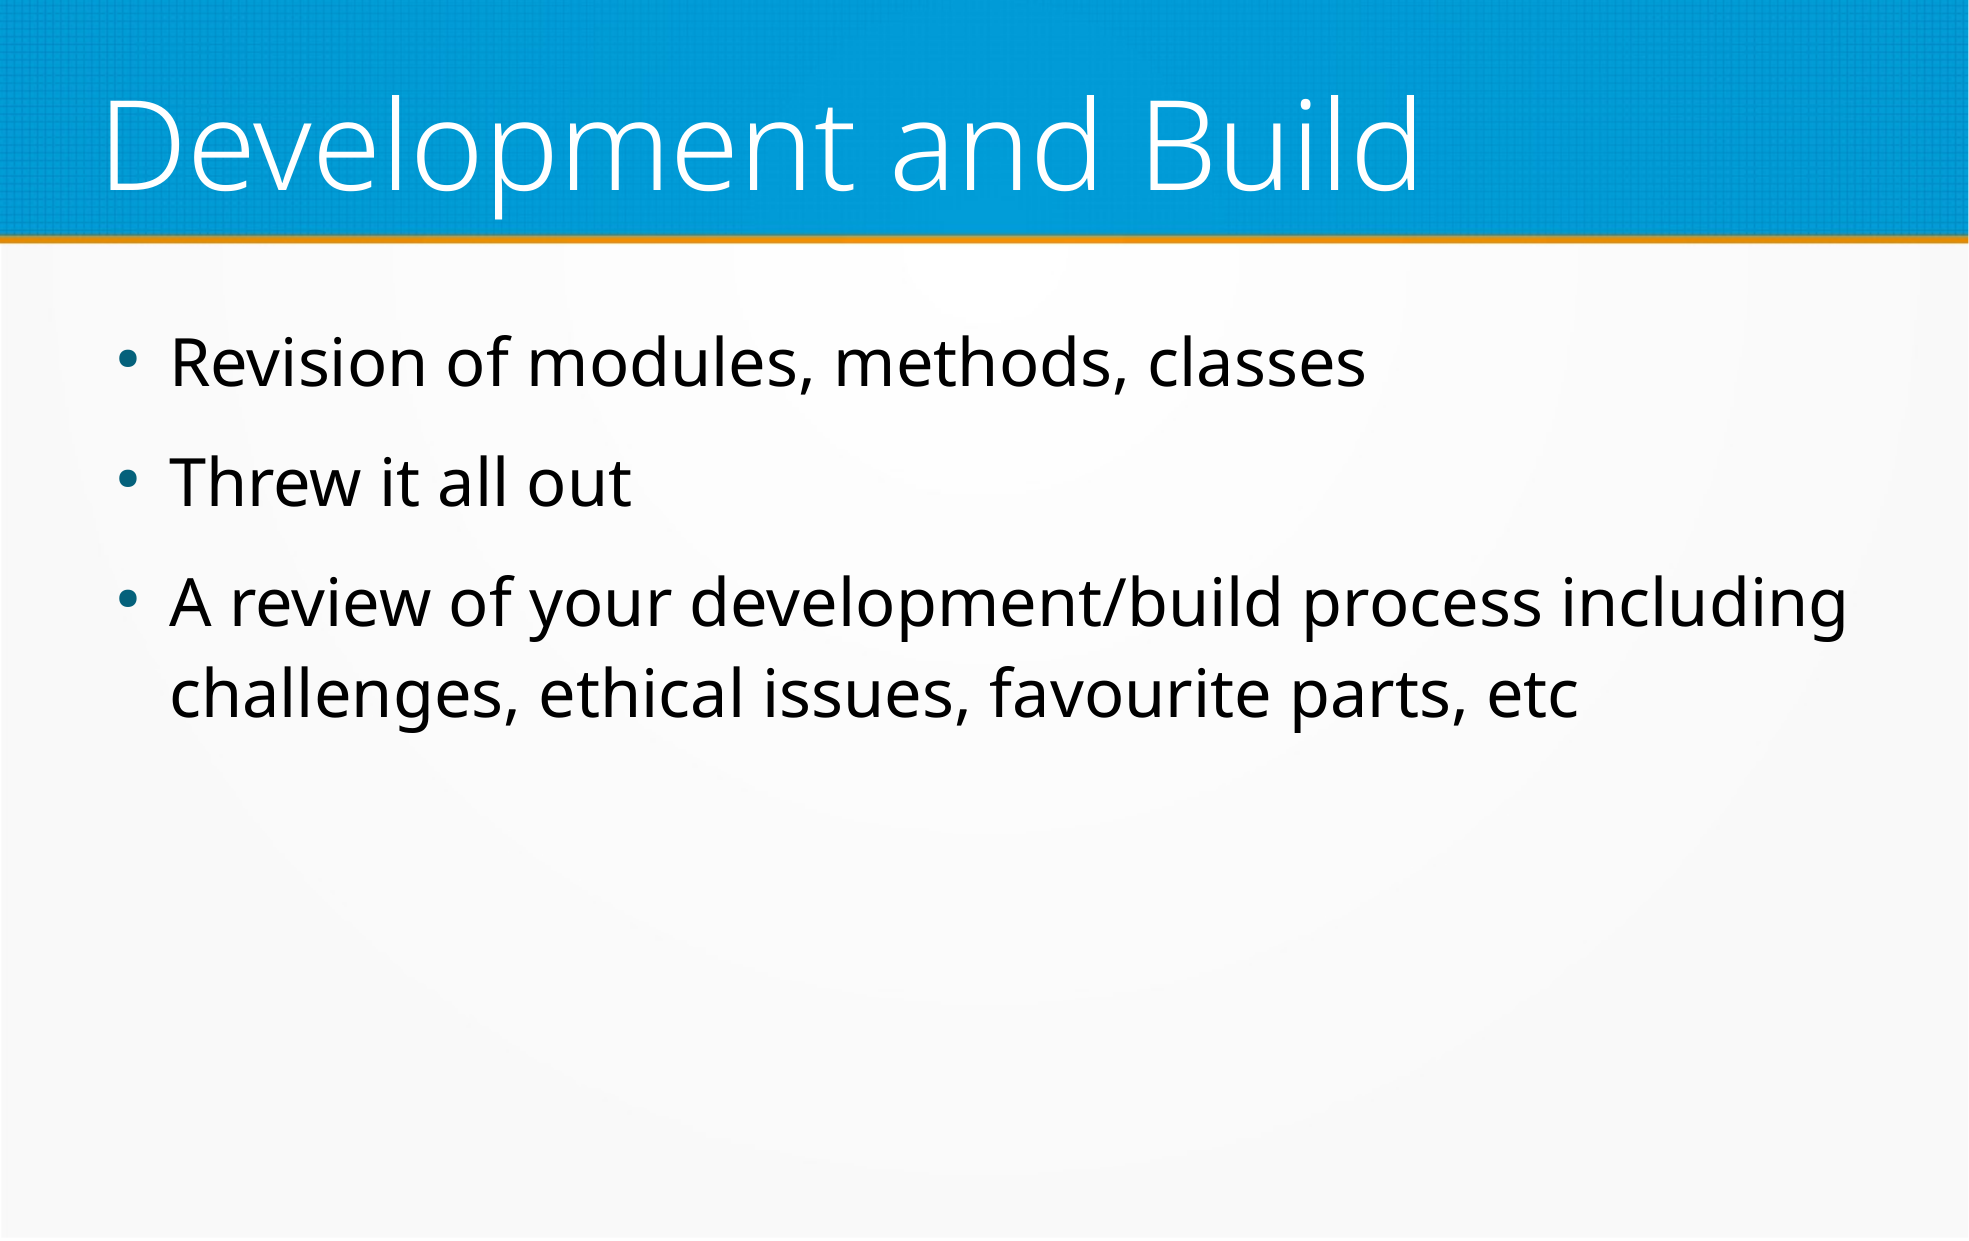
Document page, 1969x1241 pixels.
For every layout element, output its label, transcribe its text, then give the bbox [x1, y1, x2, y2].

list Revision of modules, methods, classes Threw it all out A review of your development/build process including challenges, ethical issues, favourite parts, etc [98, 315, 1861, 1081]
title Development and Build [98, 19, 1870, 227]
picture [0, 233, 1969, 1241]
